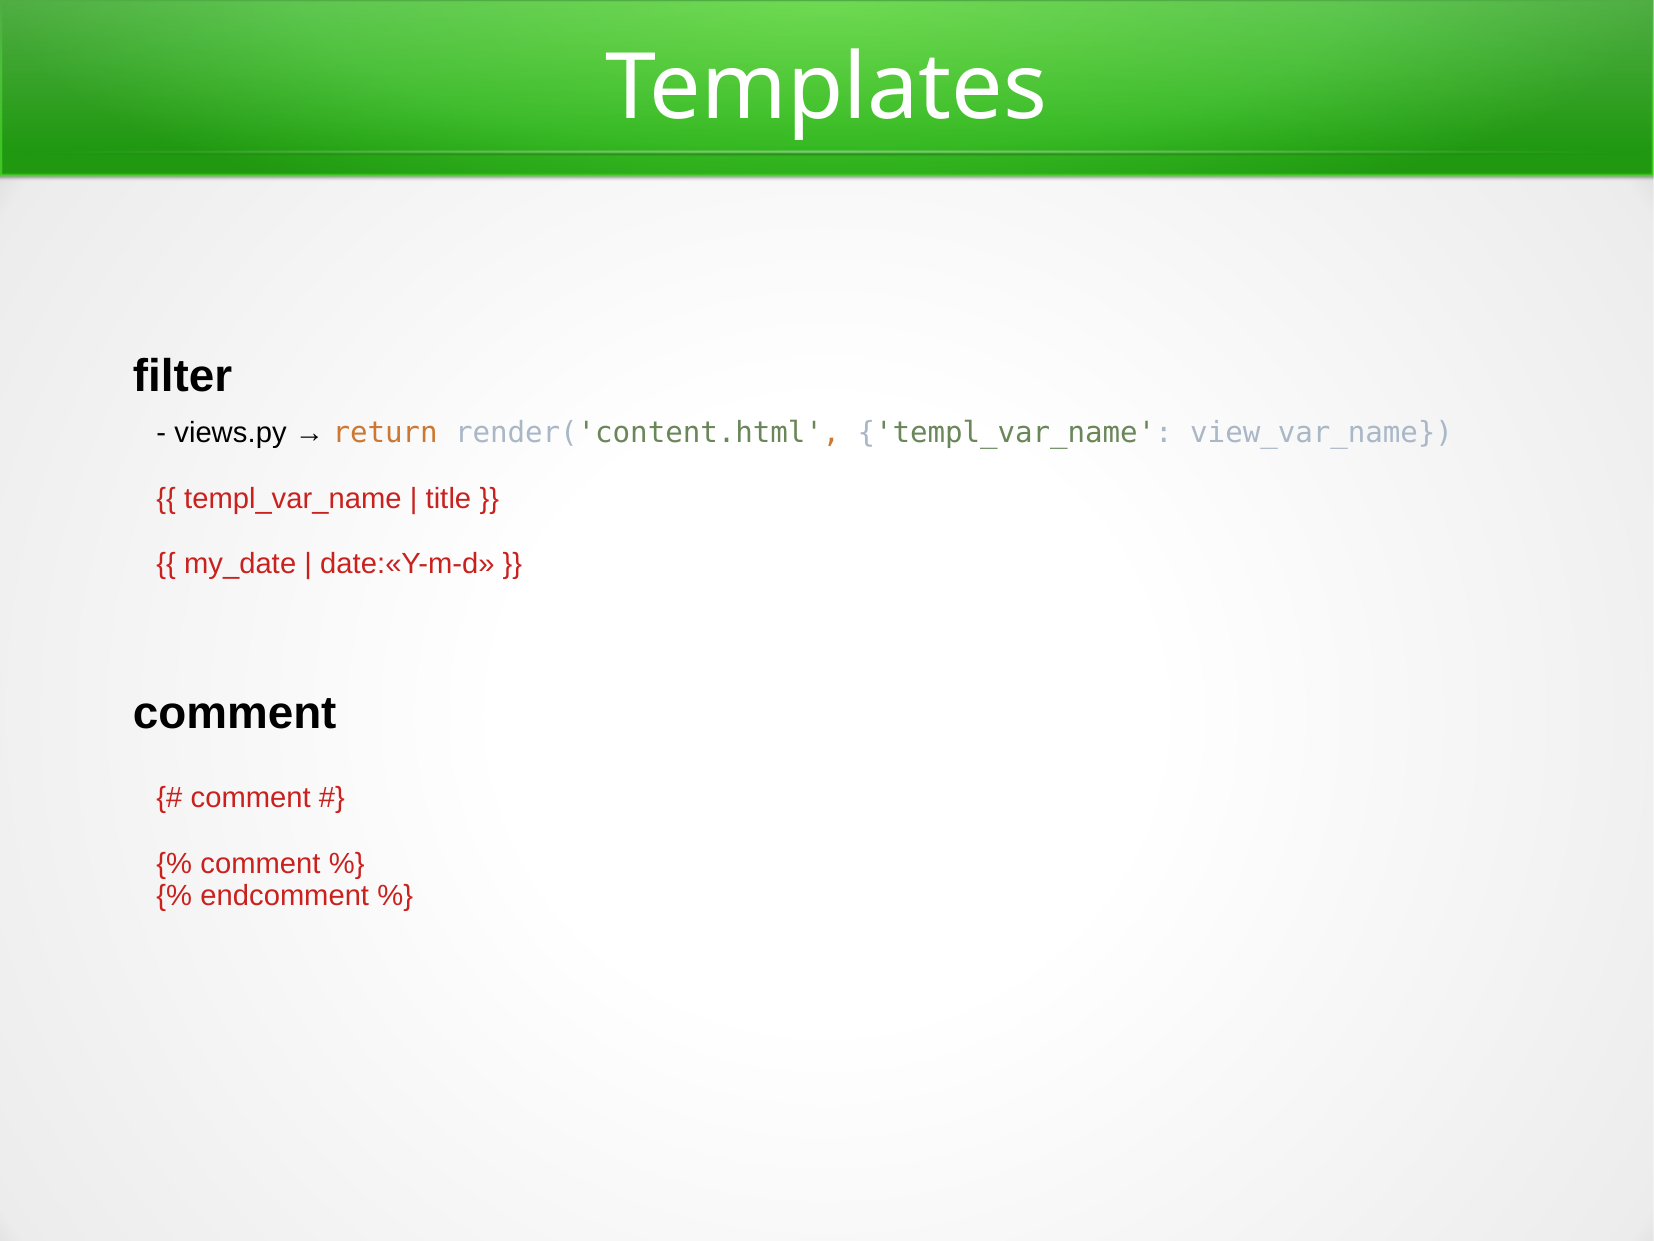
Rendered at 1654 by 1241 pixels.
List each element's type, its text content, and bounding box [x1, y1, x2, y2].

picture [0, 0, 1654, 1241]
text_box - views.py → return render('content.html', {'templ_var_name': view_var_name}) {{ templ_var_name | title }} {{ my_date | date:«Y-m-d» }} [141, 407, 1536, 588]
title Templates [82, 11, 1571, 154]
text_box filter [118, 342, 792, 409]
text_box comment [118, 679, 792, 746]
text_box {# comment #} {% comment %} {% endcomment %} [141, 773, 1536, 953]
